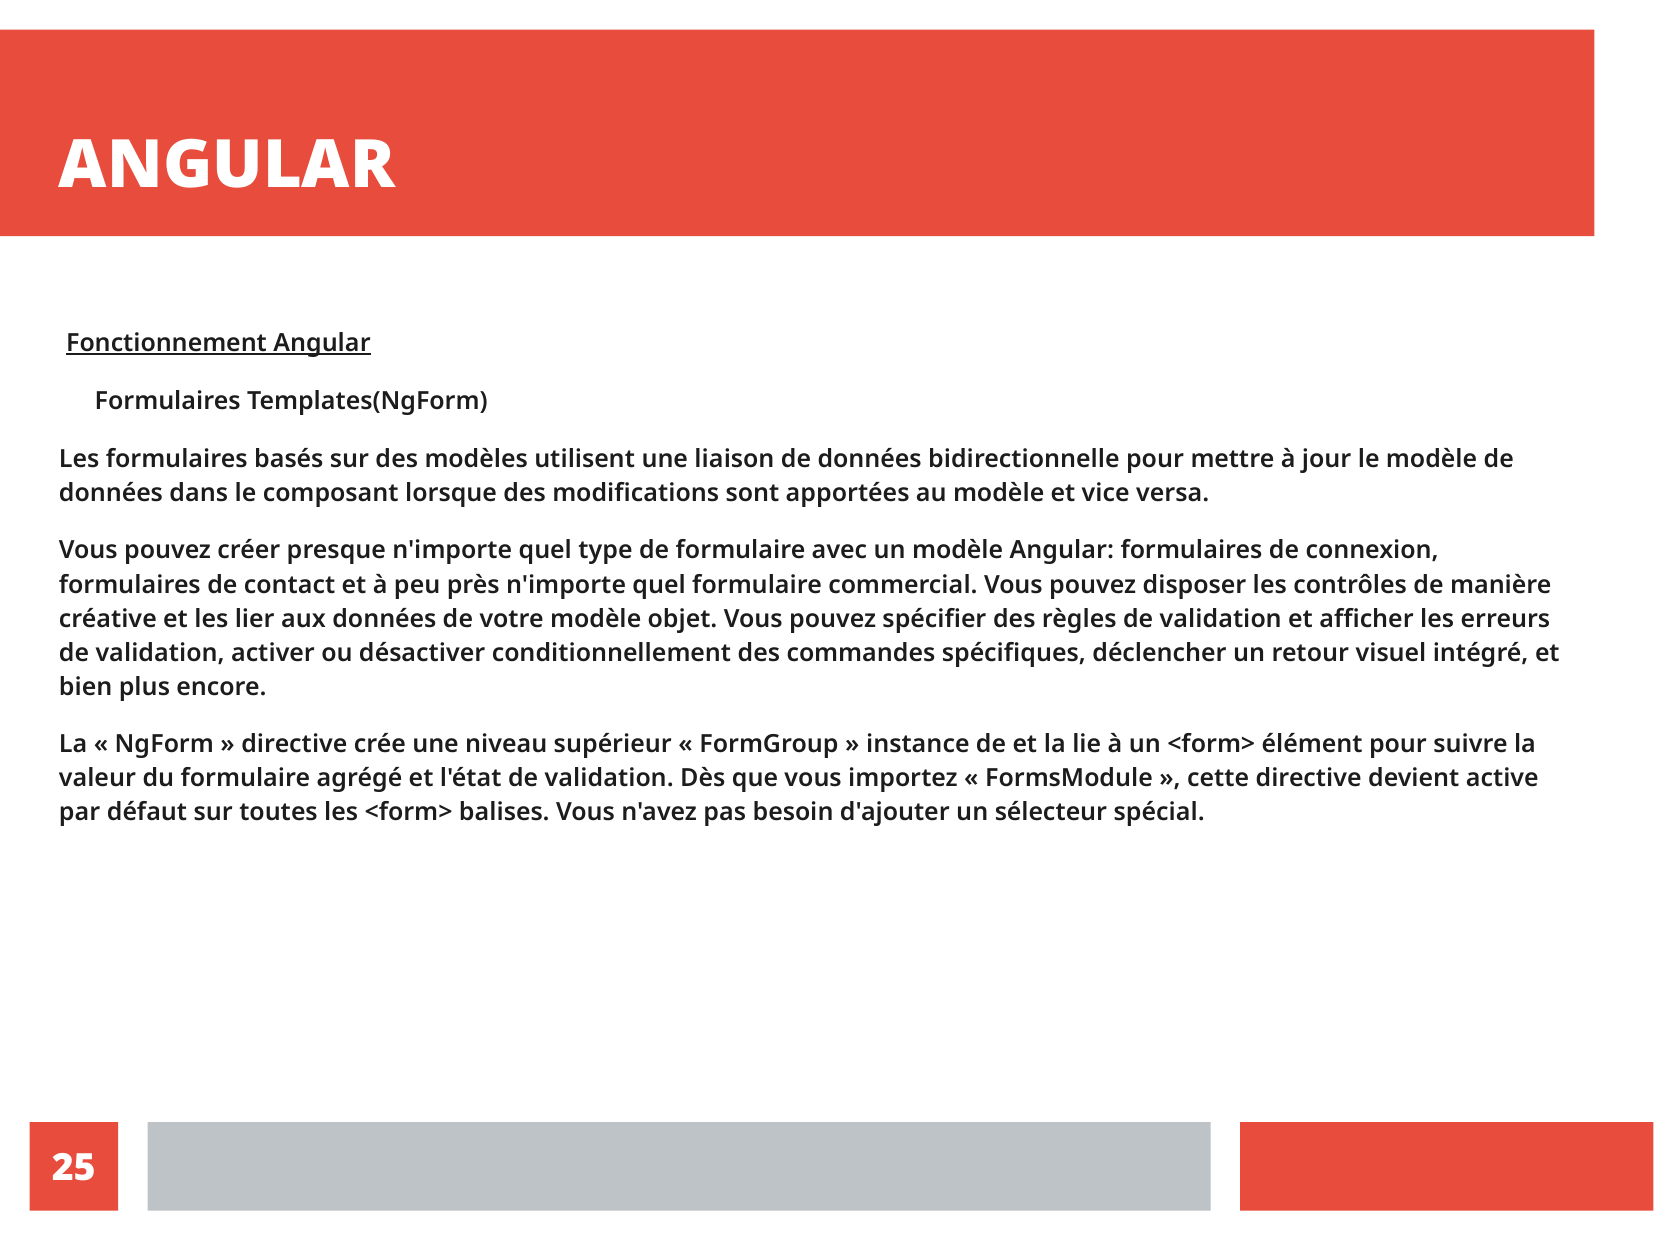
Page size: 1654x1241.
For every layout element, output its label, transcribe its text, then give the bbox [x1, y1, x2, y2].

title ANGULAR [59, 59, 1595, 207]
list Fonctionnement Angular Formulaires Templates(NgForm) Les formulaires basés sur des modèles utilisent une liaison de données bidirectionnelle pour mettre à jour le modèle de données dans le composant lorsque des modifications sont apportées au modèle et vice versa. Vous pouvez créer presque n'importe quel type de formulaire avec un modèle Angular: formulaires de connexion, formulaires de contact et à peu près n'importe quel formulaire commercial. Vous pouvez disposer les contrôles de manière créative et les lier aux données de votre modèle objet. Vous pouvez spécifier des règles de validation et afficher les erreurs de validation, activer ou désactiver conditionnellement des commandes spécifiques, déclencher un retour visuel intégré, et bien plus encore. La « NgForm » directive crée une niveau supérieur « FormGroup » instance de et la lie à un <form> élément pour suivre la valeur du formulaire agrégé et l'état de validation. Dès que vous importez « FormsModule », cette directive devient active par défaut sur toutes les <form> balises. Vous n'avez pas besoin d'ajouter un sélecteur spécial. [59, 324, 1565, 1093]
